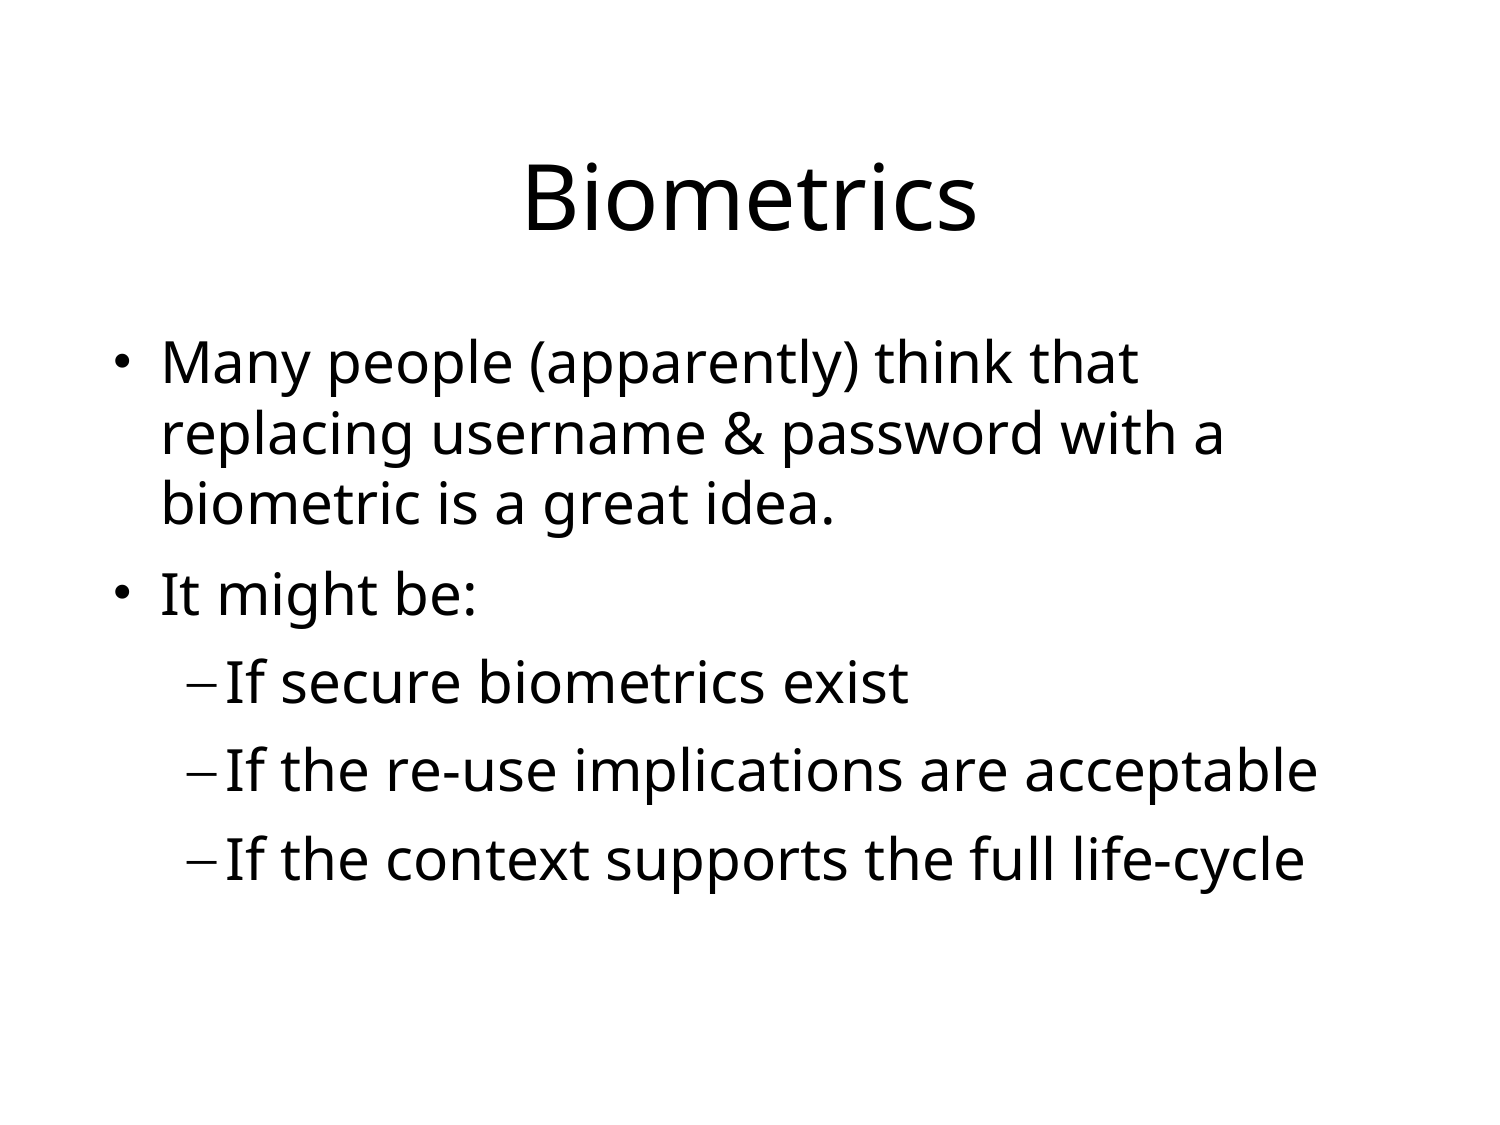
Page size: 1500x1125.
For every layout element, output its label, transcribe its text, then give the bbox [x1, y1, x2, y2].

list Many people (apparently) think that replacing username & password with a biometric is a great idea. It might be: If secure biometrics exist If the re-use implications are acceptable If the context supports the full life-cycle [112, 324, 1388, 1082]
title Biometrics [112, 99, 1388, 288]
